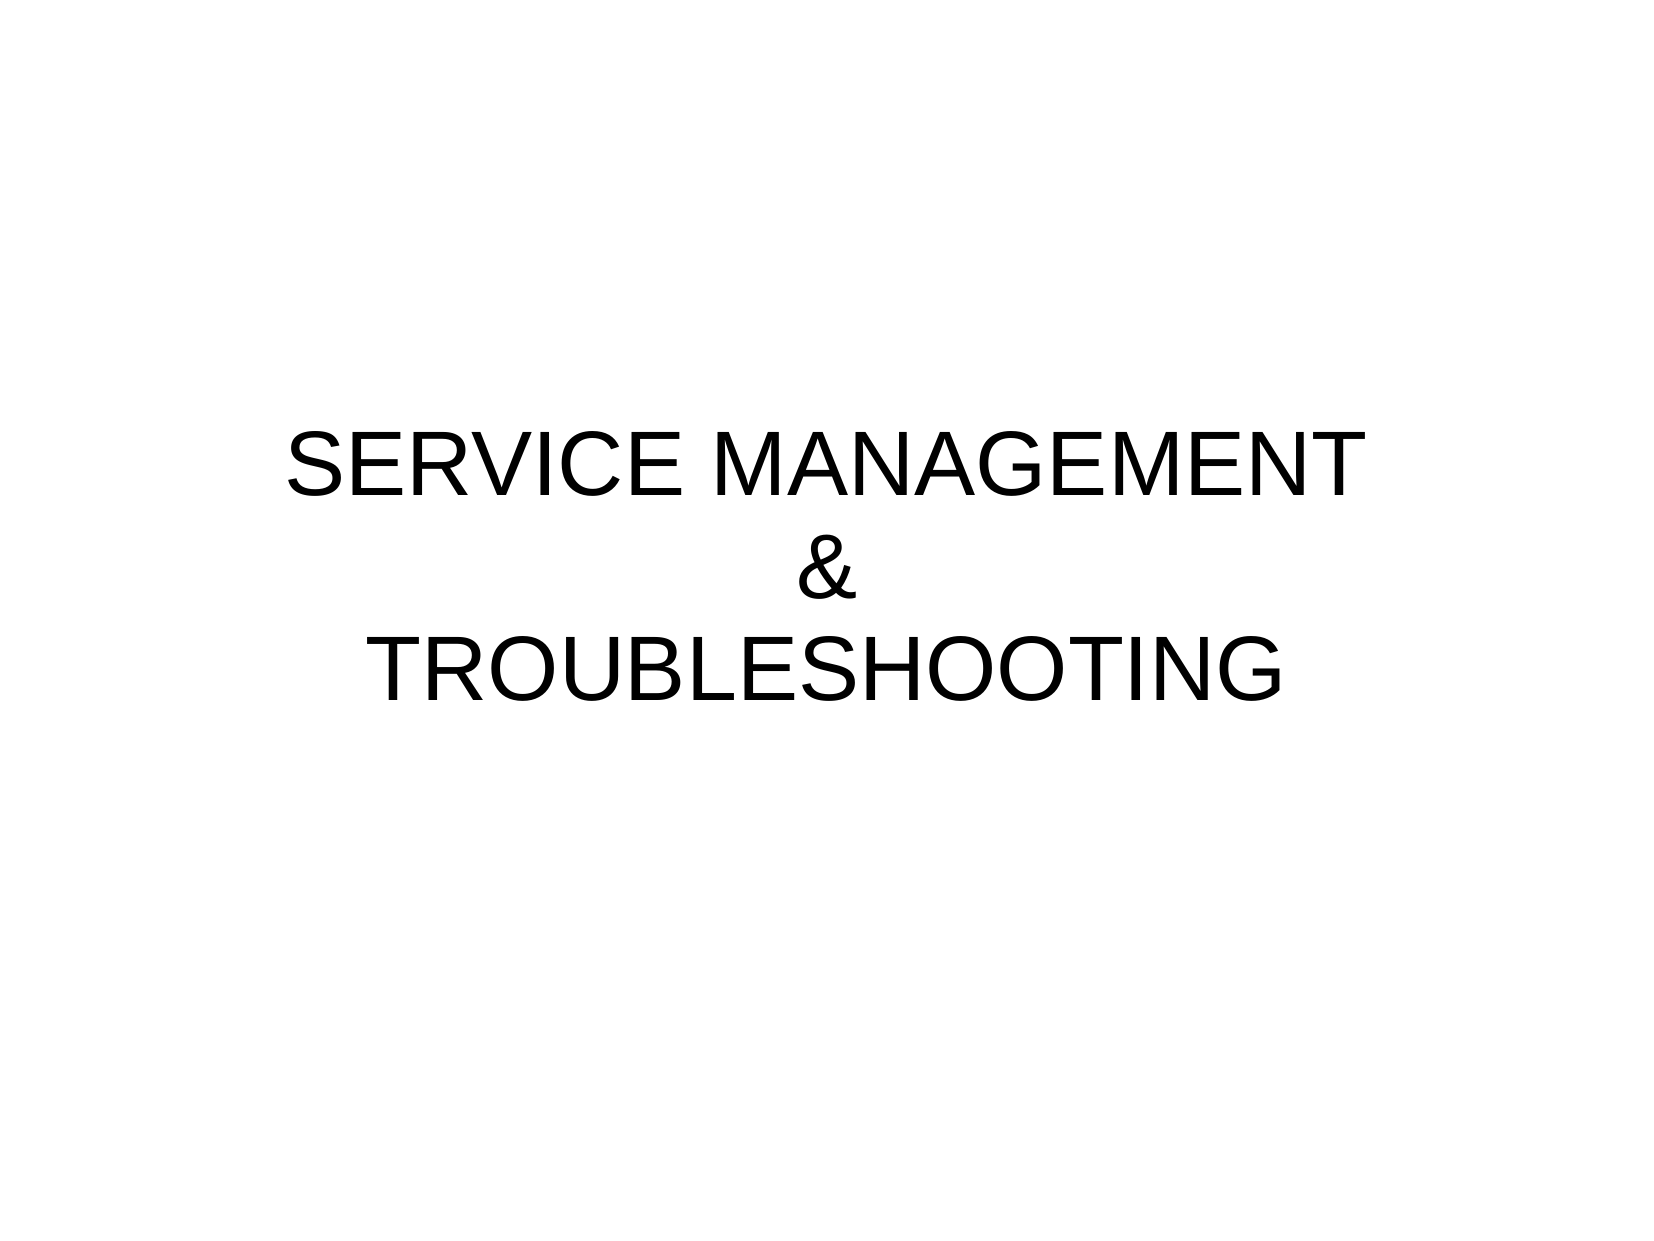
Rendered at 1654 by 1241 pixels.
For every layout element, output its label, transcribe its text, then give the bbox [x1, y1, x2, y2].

title SERVICE MANAGEMENT & TROUBLESHOOTING [82, 412, 1571, 721]
